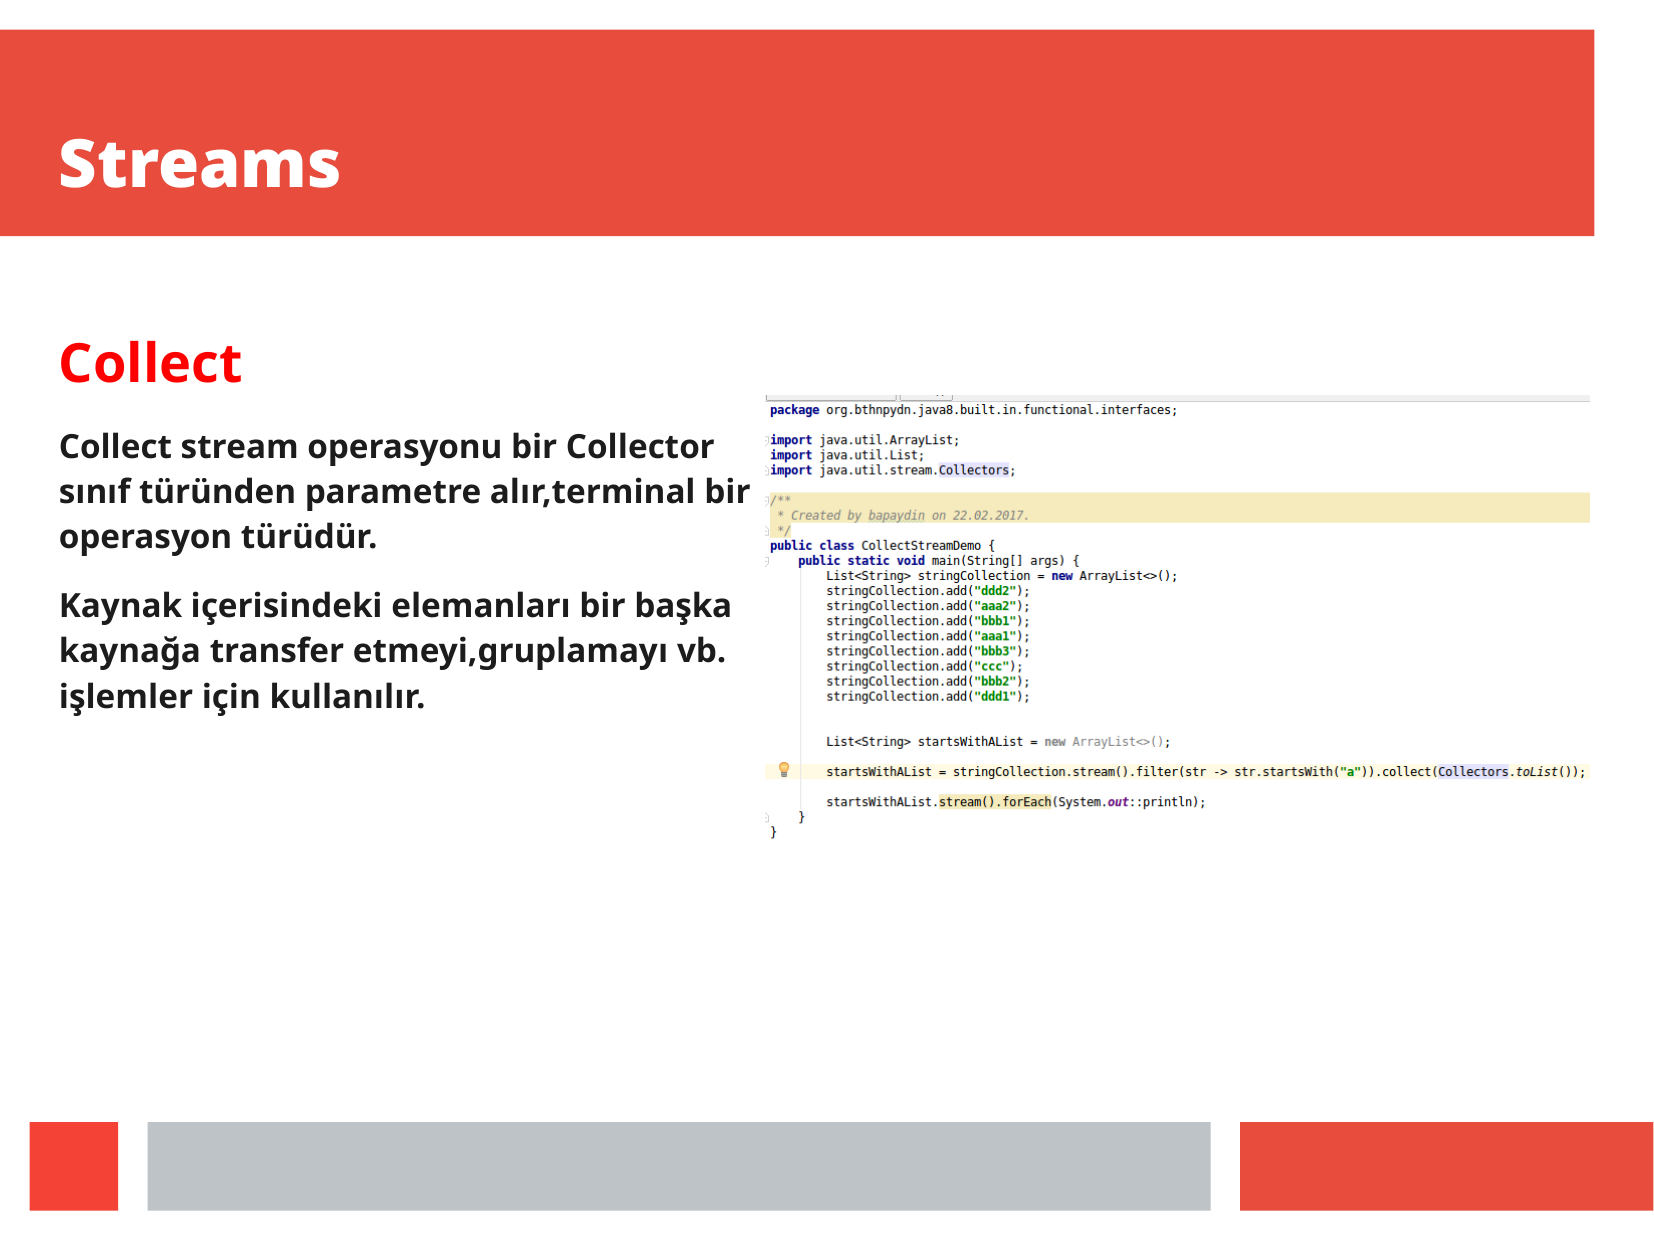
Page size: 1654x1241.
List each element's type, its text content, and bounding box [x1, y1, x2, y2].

picture [765, 395, 1590, 946]
title Streams [59, 59, 1595, 207]
list Collect Collect stream operasyonu bir Collector sınıf türünden parametre alır,terminal bir operasyon türüdür. Kaynak içerisindeki elemanları bir başka kaynağa transfer etmeyi,gruplamayı vb. işlemler için kullanılır. [59, 324, 794, 1093]
